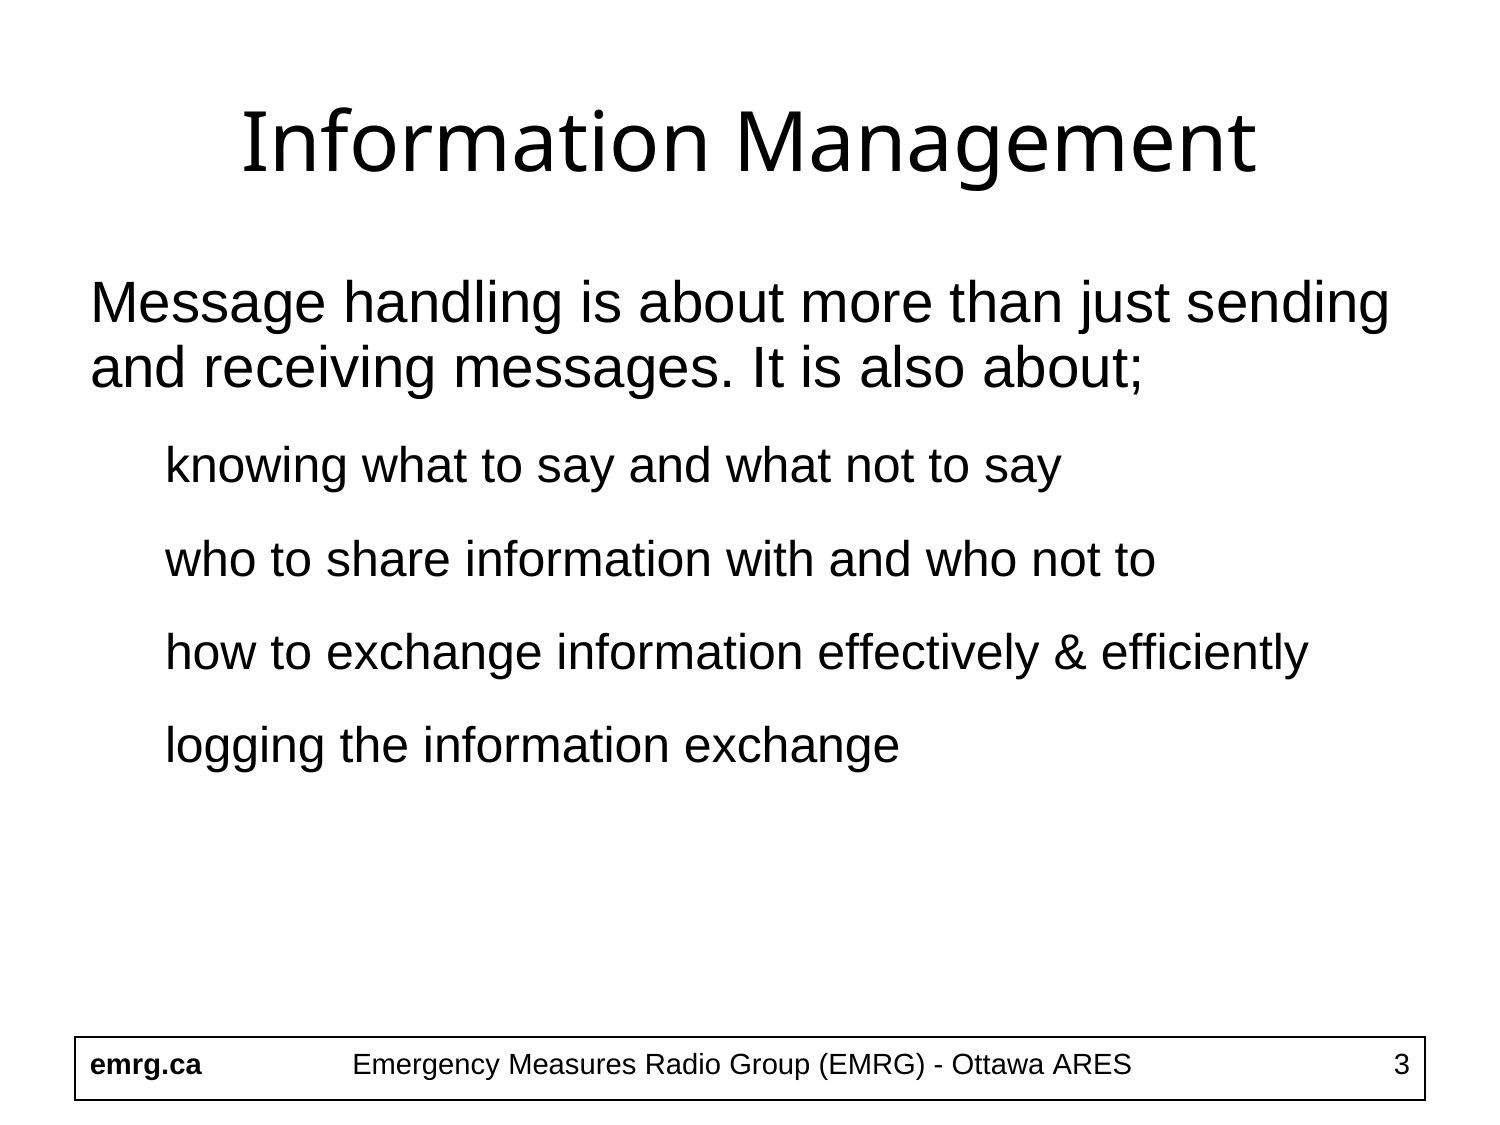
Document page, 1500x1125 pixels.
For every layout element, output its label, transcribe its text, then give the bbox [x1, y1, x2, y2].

text_box <number> [1246, 1037, 1426, 1103]
list Message handling is about more than just sending and receiving messages. It is also about; knowing what to say and what not to say who to share information with and who not to how to exchange information effectively & efficiently logging the information exchange [75, 262, 1426, 1006]
text_box Emergency Measures Radio Group (EMRG) - Ottawa ARES [247, 1037, 1238, 1103]
title Information Management [75, 45, 1426, 233]
